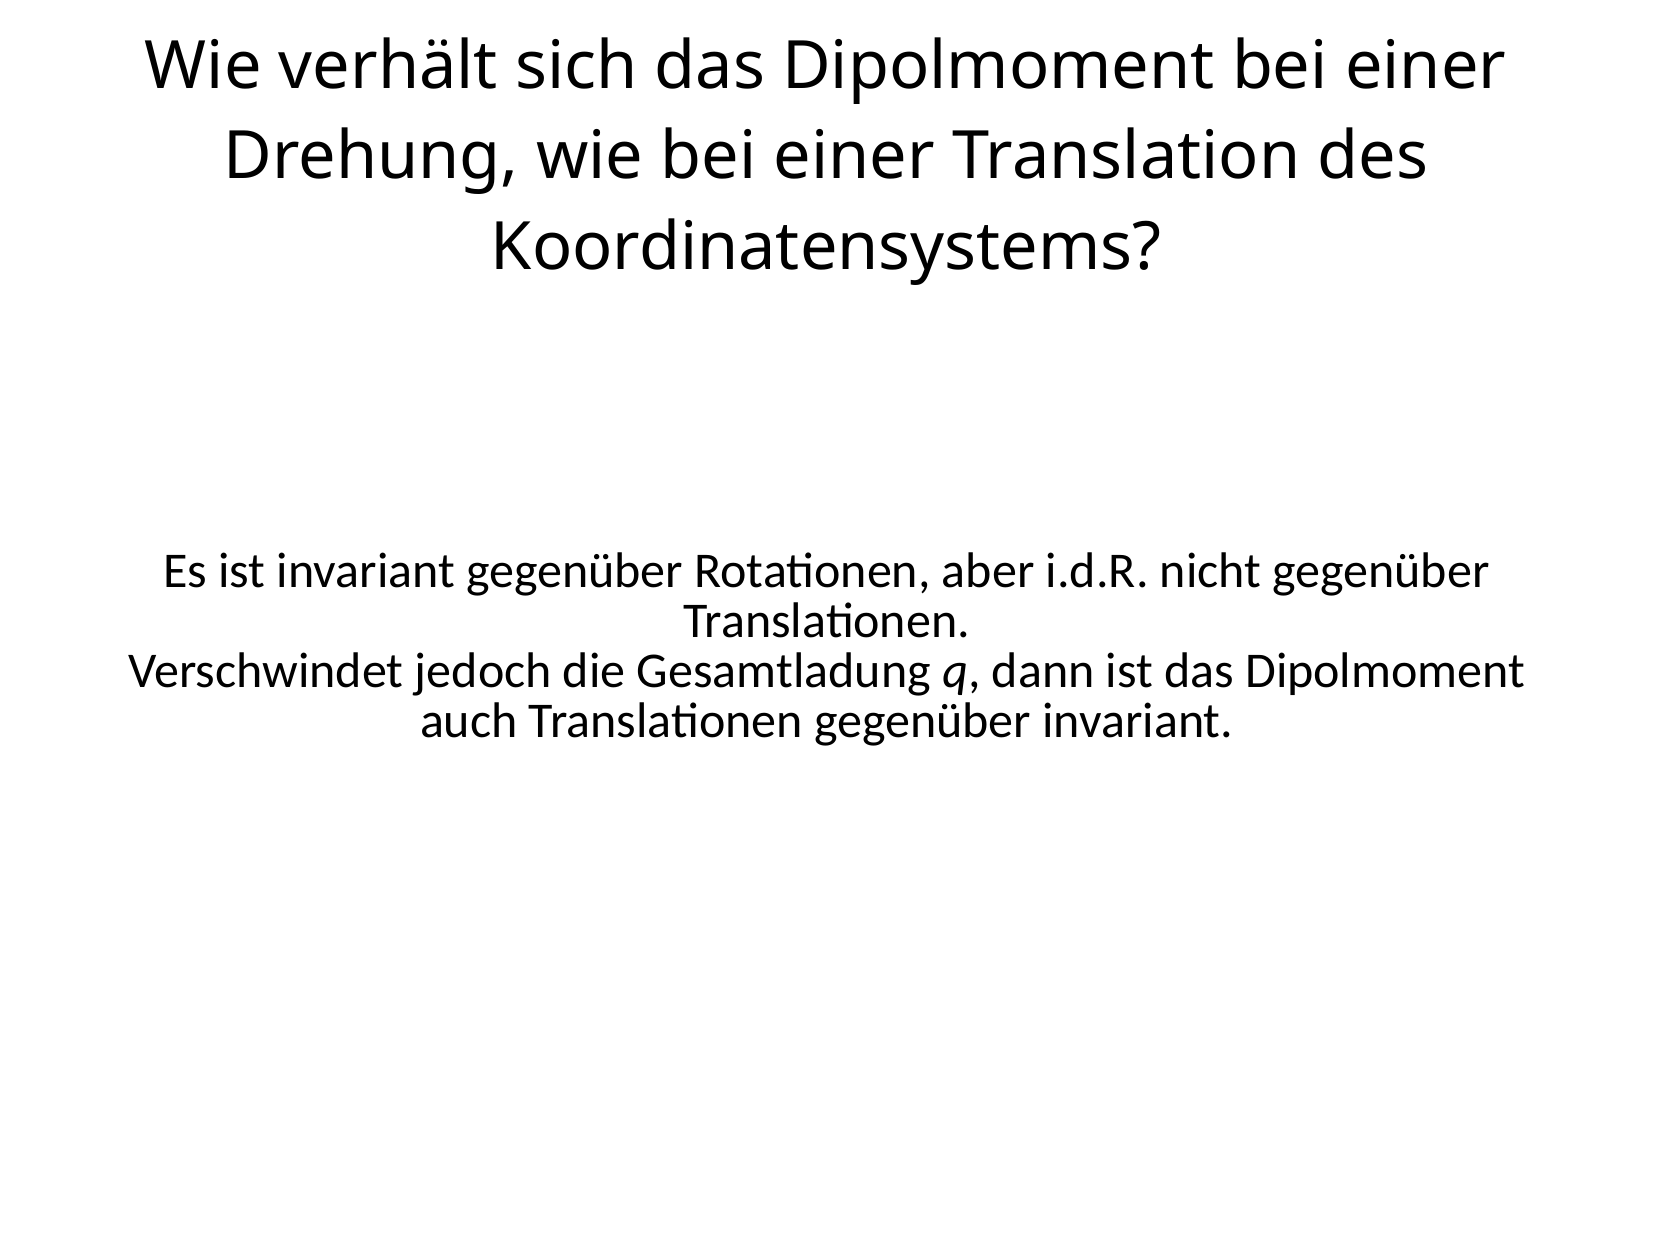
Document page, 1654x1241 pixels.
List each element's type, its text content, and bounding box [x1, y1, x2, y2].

title Wie verhält sich das Dipolmoment bei einer Drehung, wie bei einer Translation des Koordinatensystems? [82, 19, 1571, 287]
subtitle Es ist invariant gegenüber Rotationen, aber i.d.R. nicht gegenüber Translationen. Verschwindet jedoch die Gesamtladung q, dann ist das Dipolmoment auch Translationen gegenüber invariant. [82, 290, 1571, 1010]
